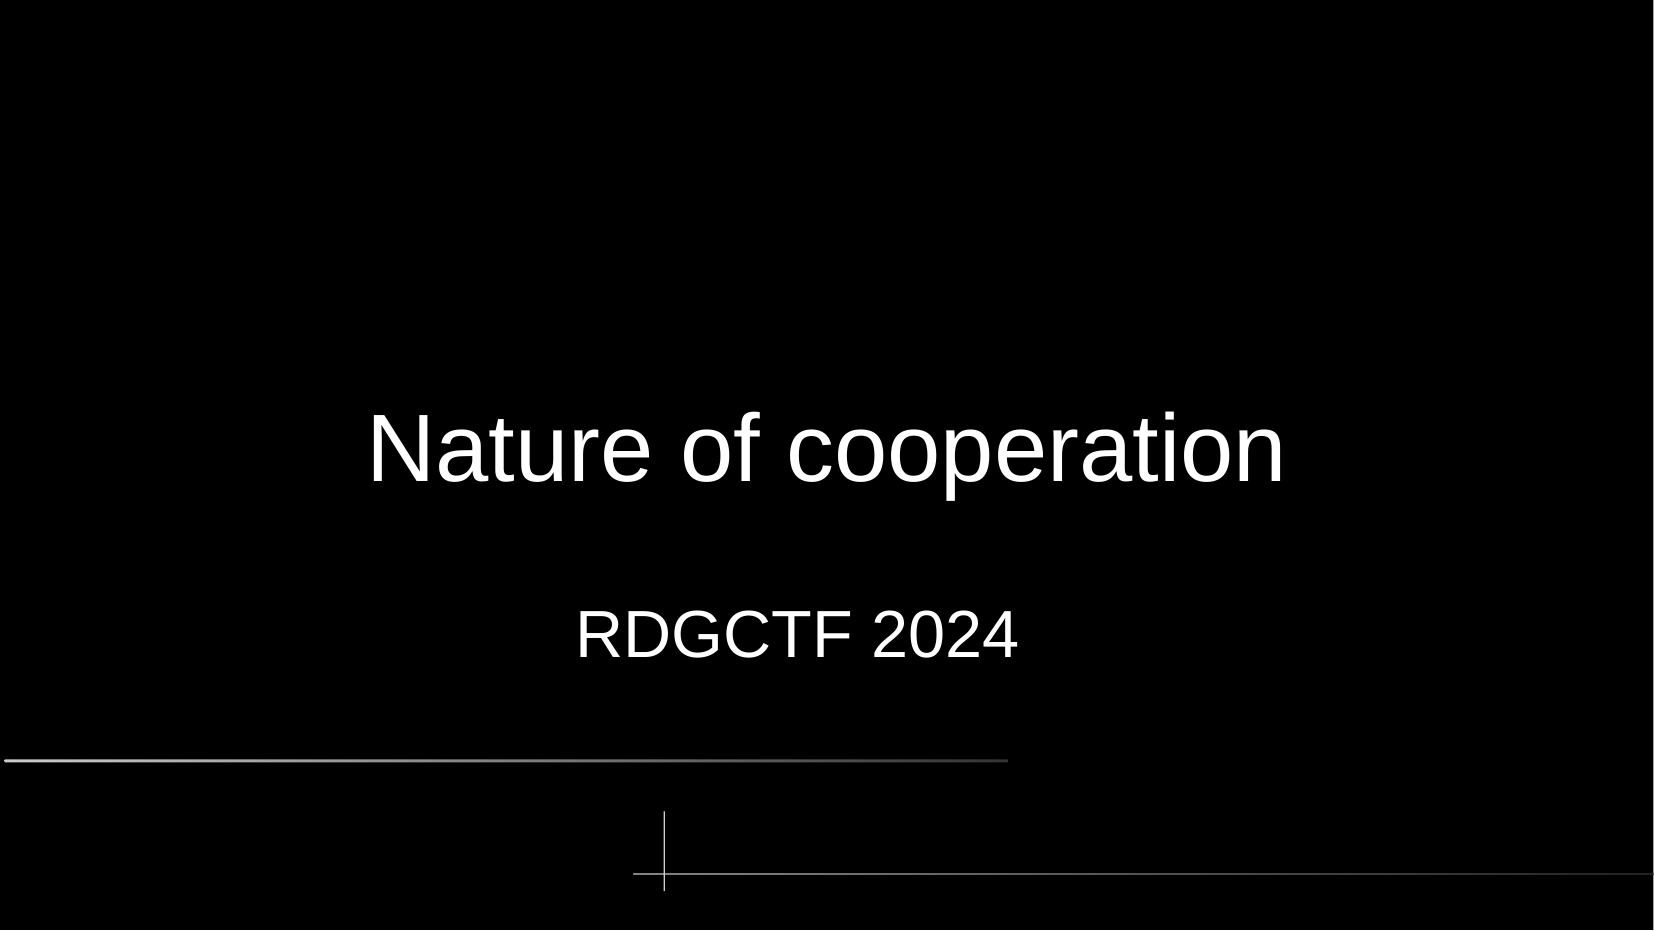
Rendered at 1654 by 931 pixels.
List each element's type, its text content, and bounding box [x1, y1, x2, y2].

title Nature of cooperation [88, 393, 1565, 502]
subtitle RDGCTF 2024 [59, 561, 1536, 708]
